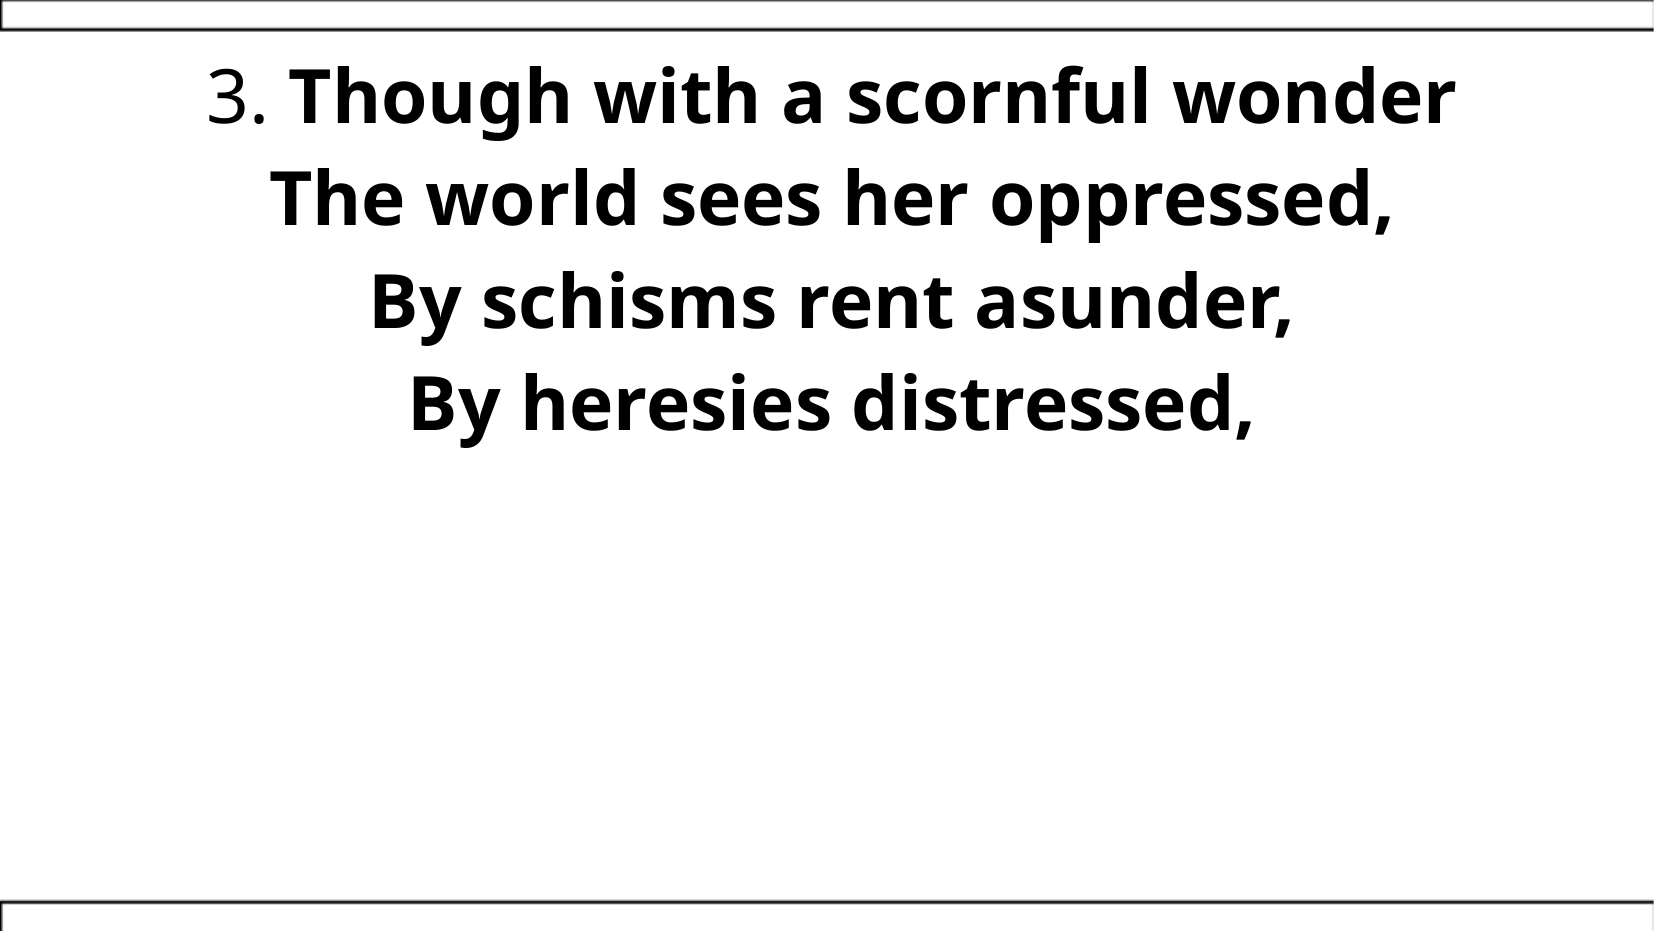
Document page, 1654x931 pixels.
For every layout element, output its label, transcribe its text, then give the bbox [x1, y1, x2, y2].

picture [0, 0, 1654, 931]
text_box 3. Though with a scornful wonder The world sees her oppressed, By schisms rent asunder, By heresies distressed, [105, 35, 1561, 451]
